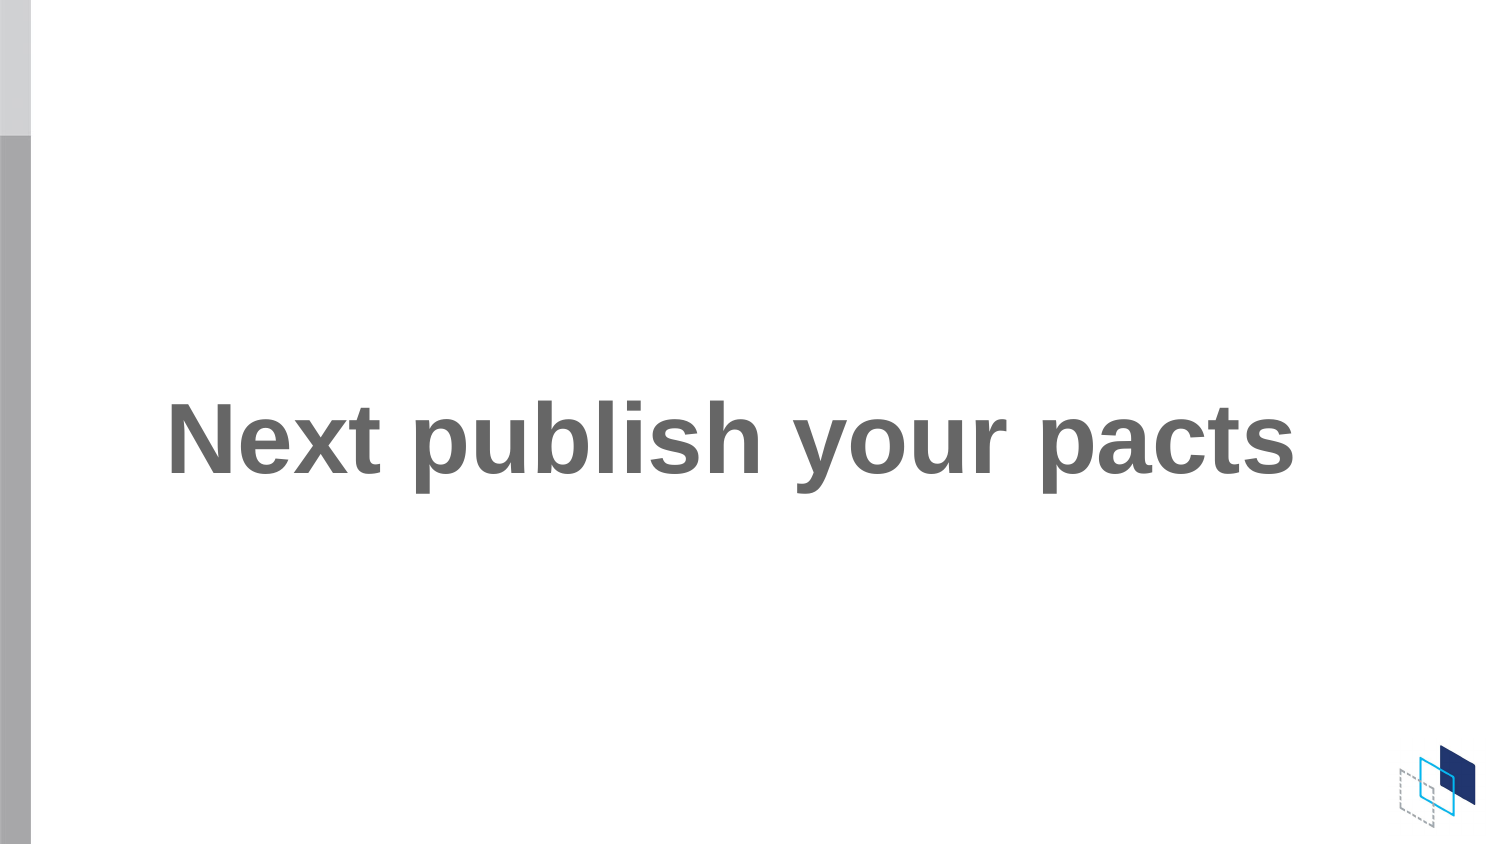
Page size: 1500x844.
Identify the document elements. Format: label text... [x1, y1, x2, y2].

list Next publish your pacts [75, 127, 1389, 739]
picture [0, 0, 37, 844]
picture [1388, 738, 1486, 836]
